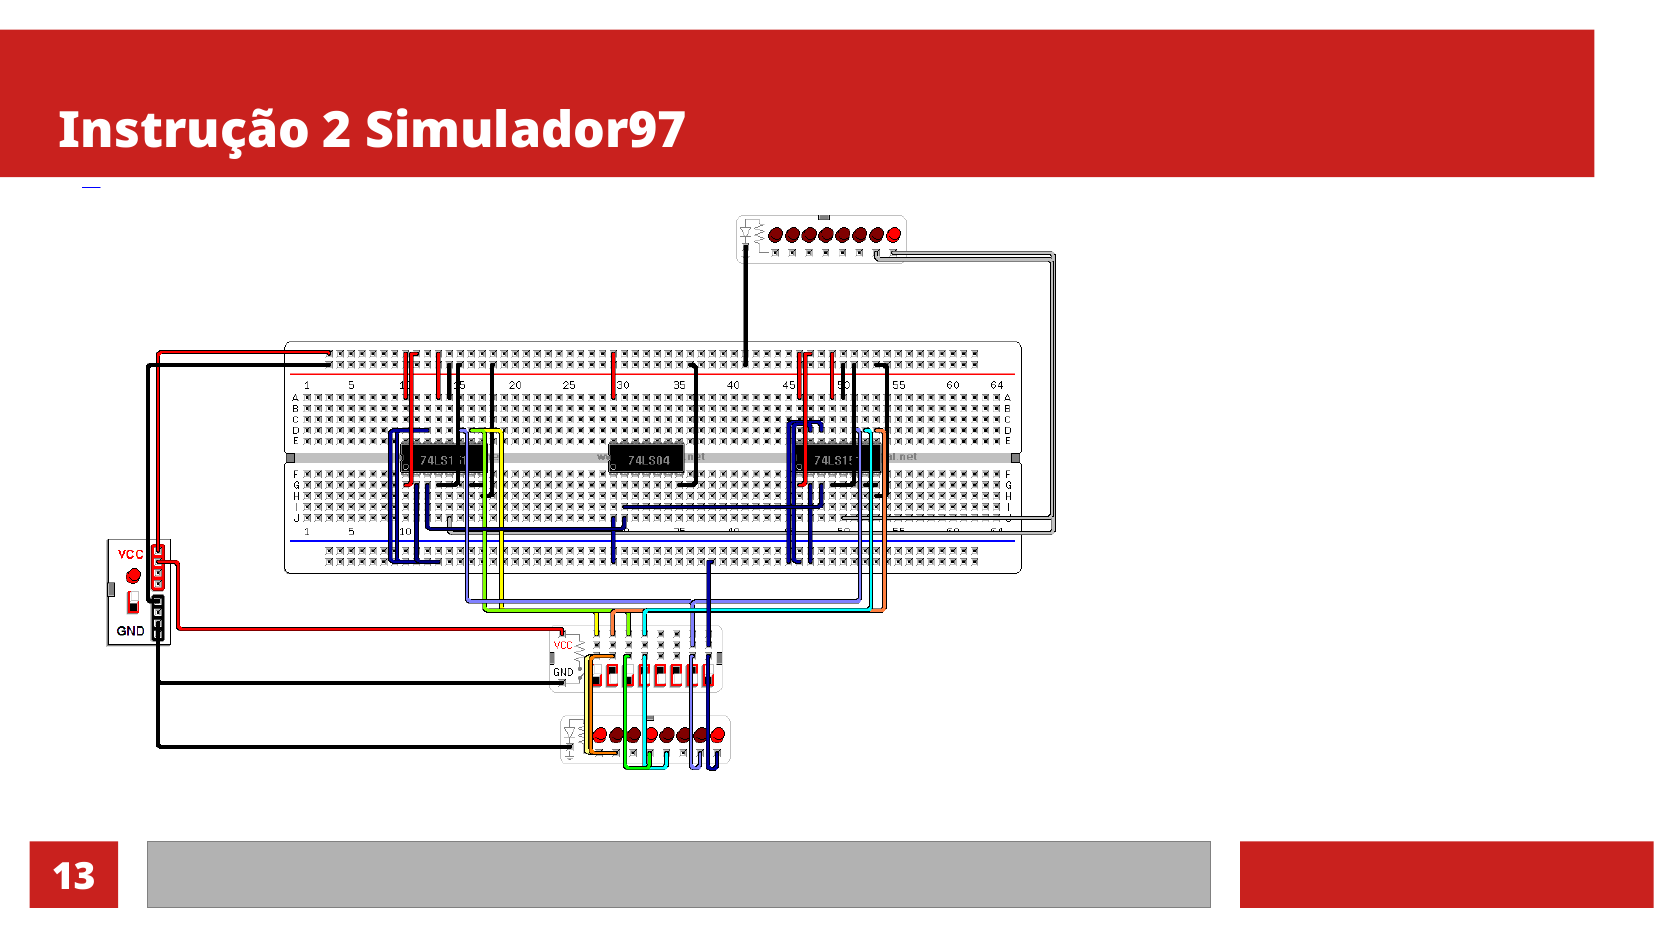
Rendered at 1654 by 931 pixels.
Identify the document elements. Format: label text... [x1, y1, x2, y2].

picture [15, 187, 1238, 828]
title Instrução 2 Simulador97 [59, 44, 1595, 163]
